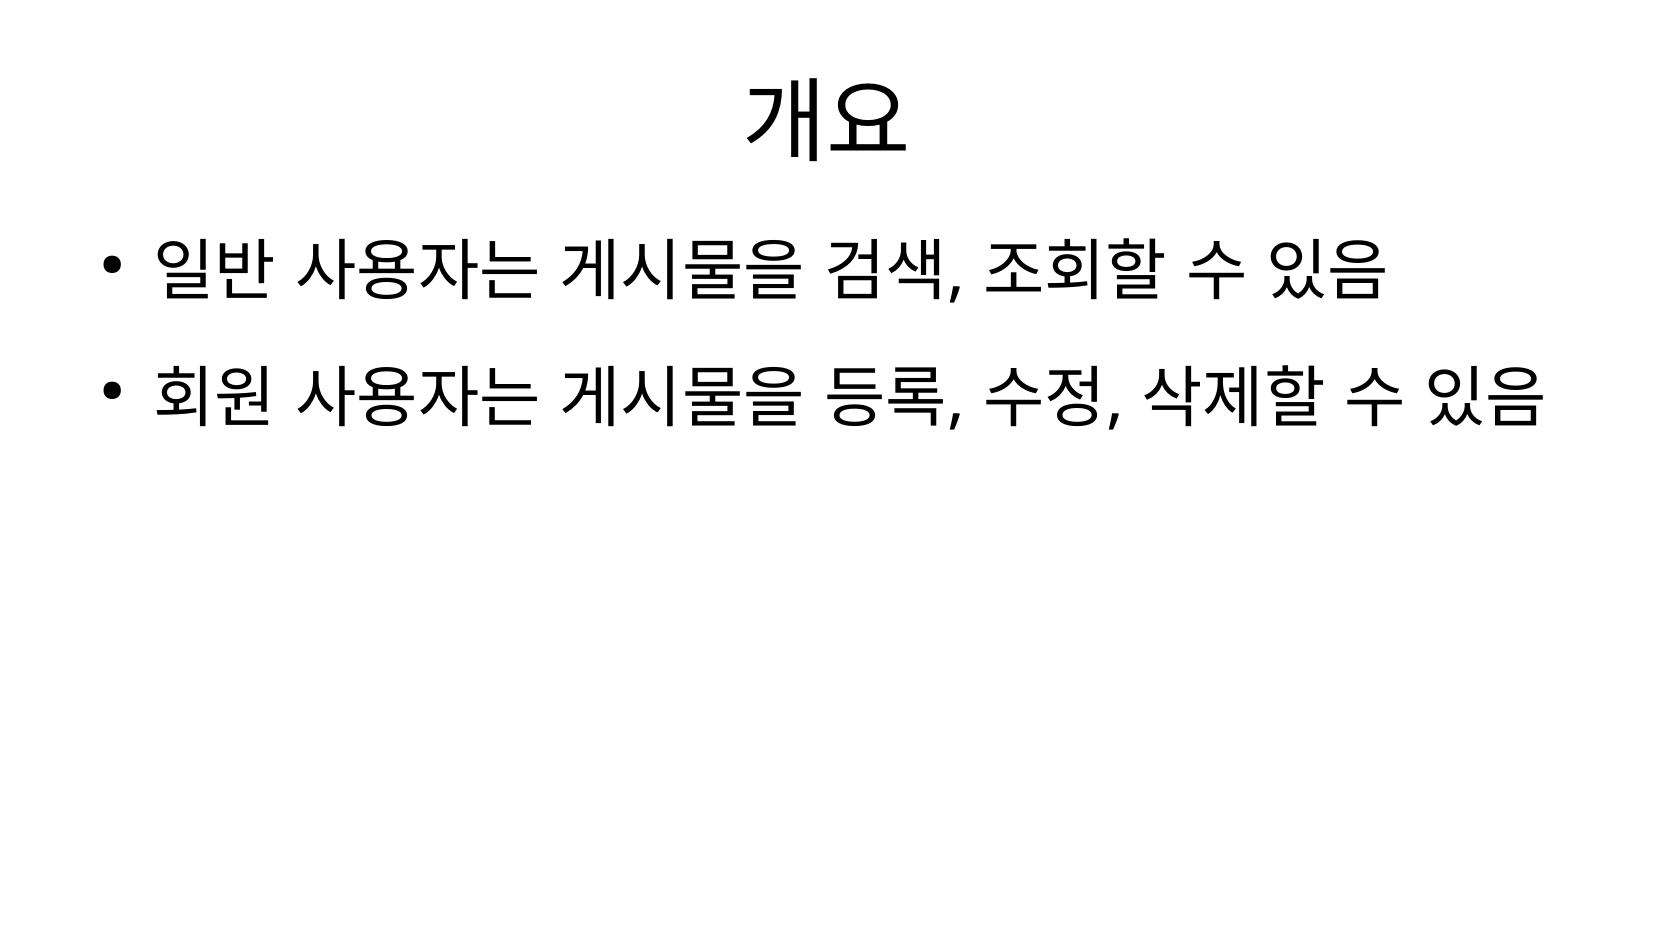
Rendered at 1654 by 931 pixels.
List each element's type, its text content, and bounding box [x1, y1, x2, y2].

list 일반 사용자는 게시물을 검색, 조회할 수 있음 회원 사용자는 게시물을 등록, 수정, 삭제할 수 있음 [82, 217, 1571, 886]
title 개요 [82, 37, 1571, 193]
